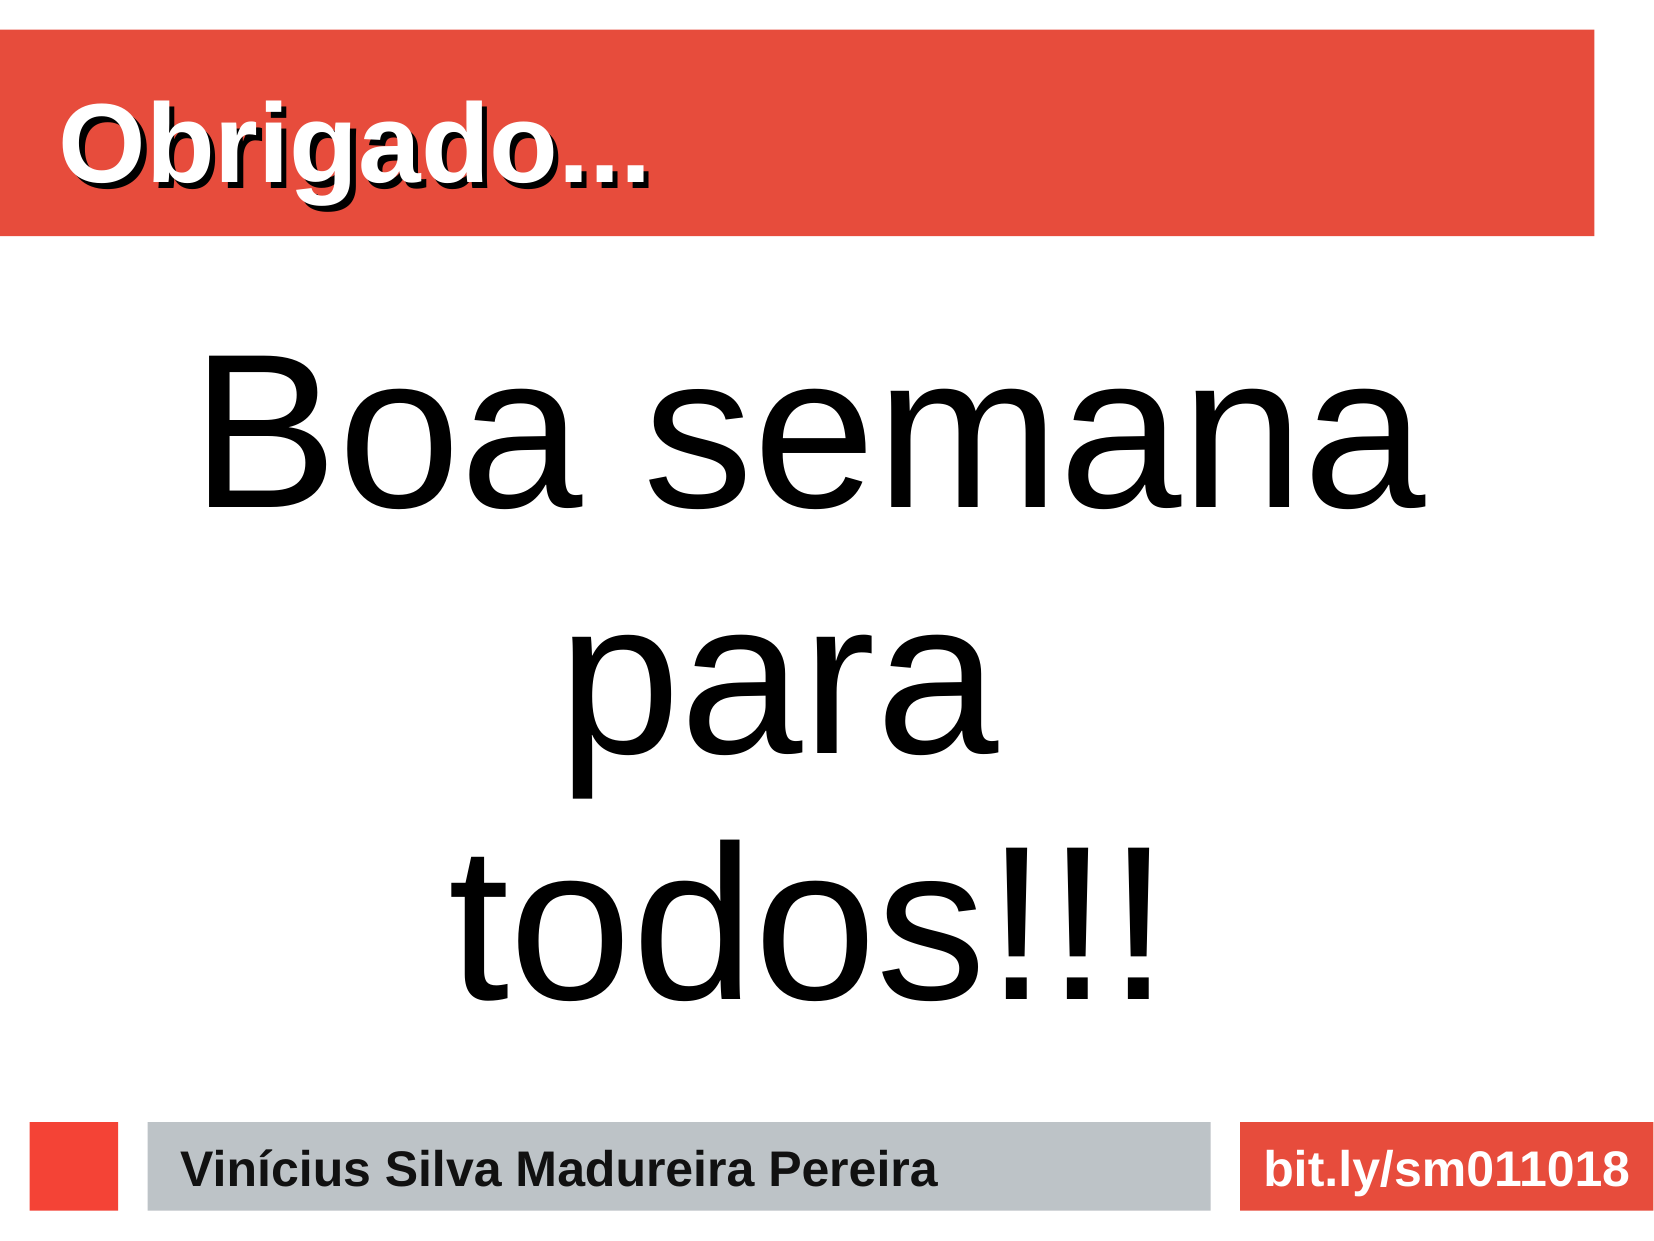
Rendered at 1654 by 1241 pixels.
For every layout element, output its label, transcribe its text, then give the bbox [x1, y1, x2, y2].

text_box bit.ly/sm011018 [1228, 1133, 1654, 1205]
title Obrigado... [59, 59, 1595, 207]
text_box Boa semana para todos!!! [70, 301, 1548, 1087]
text_box Vinícius Silva Madureira Pereira [165, 1133, 1170, 1205]
